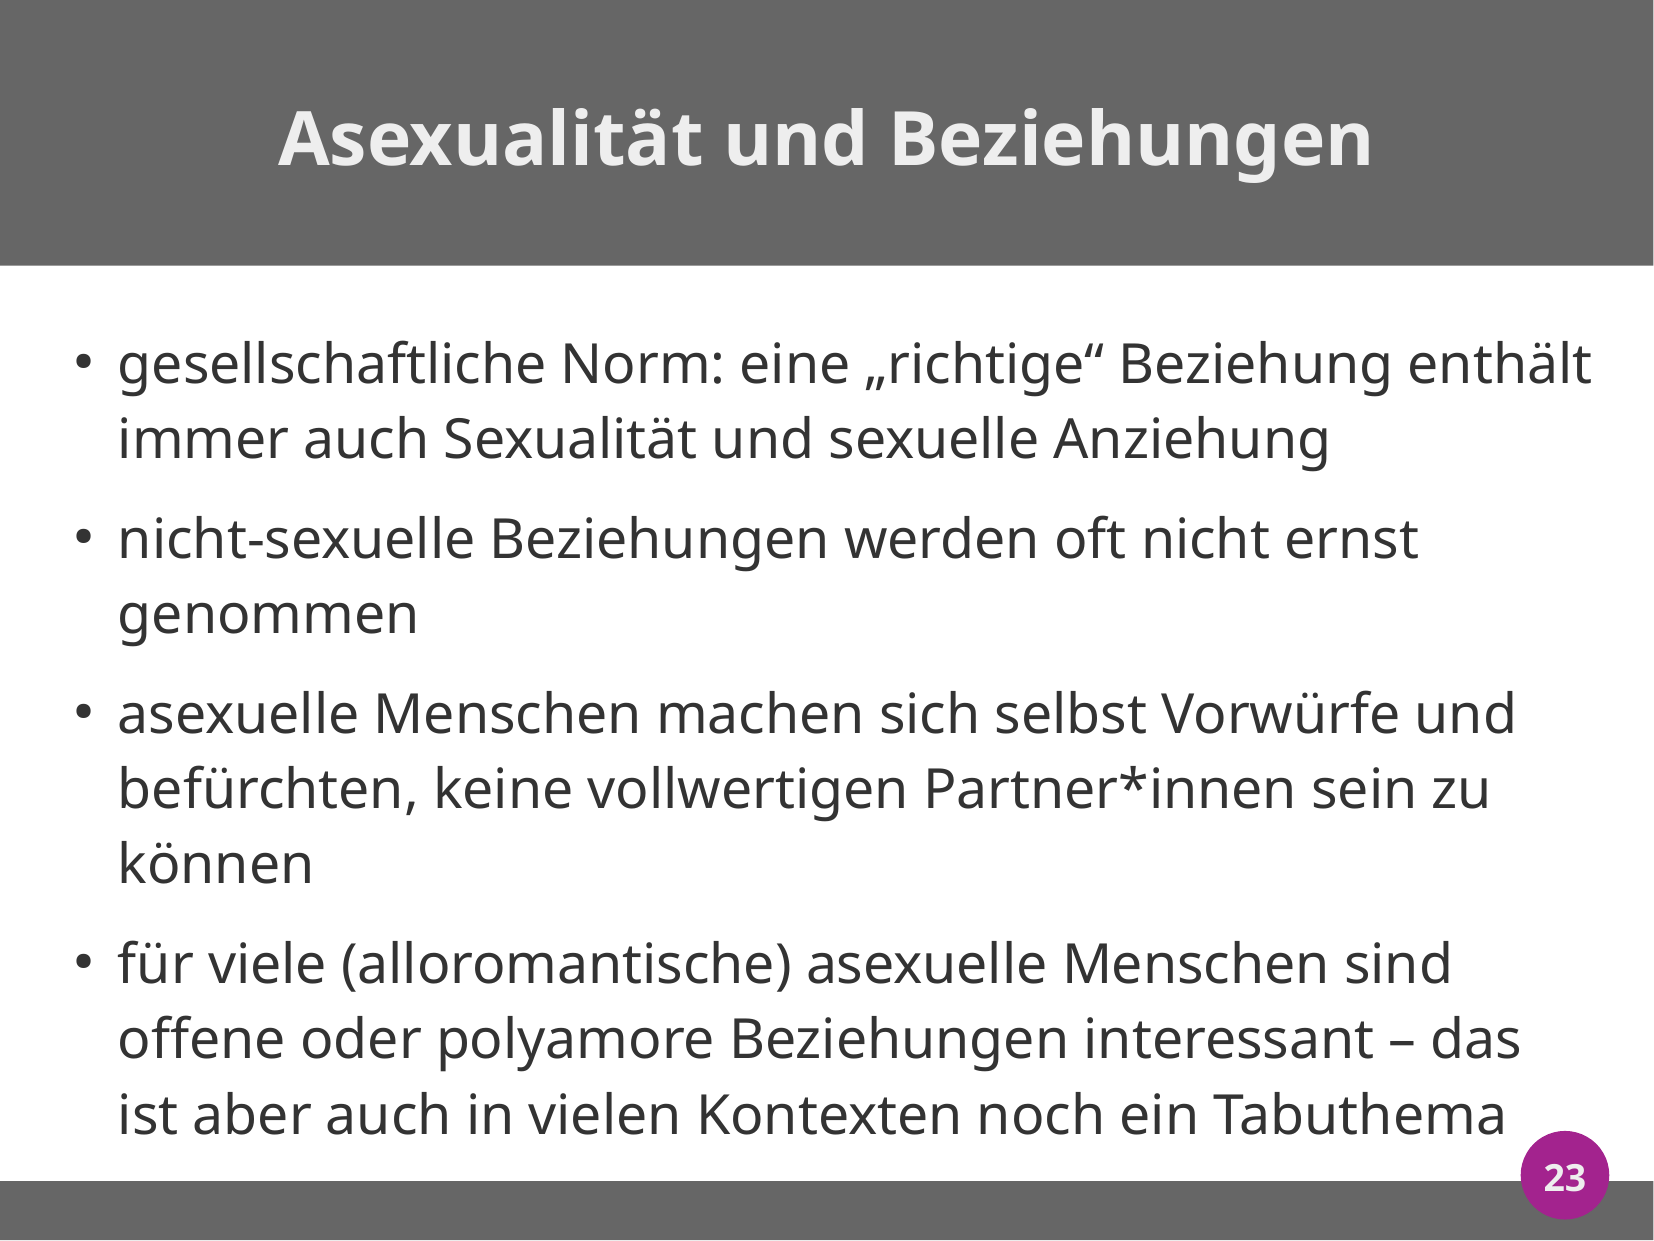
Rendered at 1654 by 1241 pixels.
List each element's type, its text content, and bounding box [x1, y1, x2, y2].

title Asexualität und Beziehungen [59, 11, 1595, 260]
list gesellschaftliche Norm: eine „richtige“ Beziehung enthält immer auch Sexualität und sexuelle Anziehung nicht-sexuelle Beziehungen werden oft nicht ernst genommen asexuelle Menschen machen sich selbst Vorwürfe und befürchten, keine vollwertigen Partner*innen sein zu können für viele (alloromantische) asexuelle Menschen sind offene oder polyamore Beziehungen interessant – das ist aber auch in vielen Kontexten noch ein Tabuthema [59, 324, 1595, 1152]
